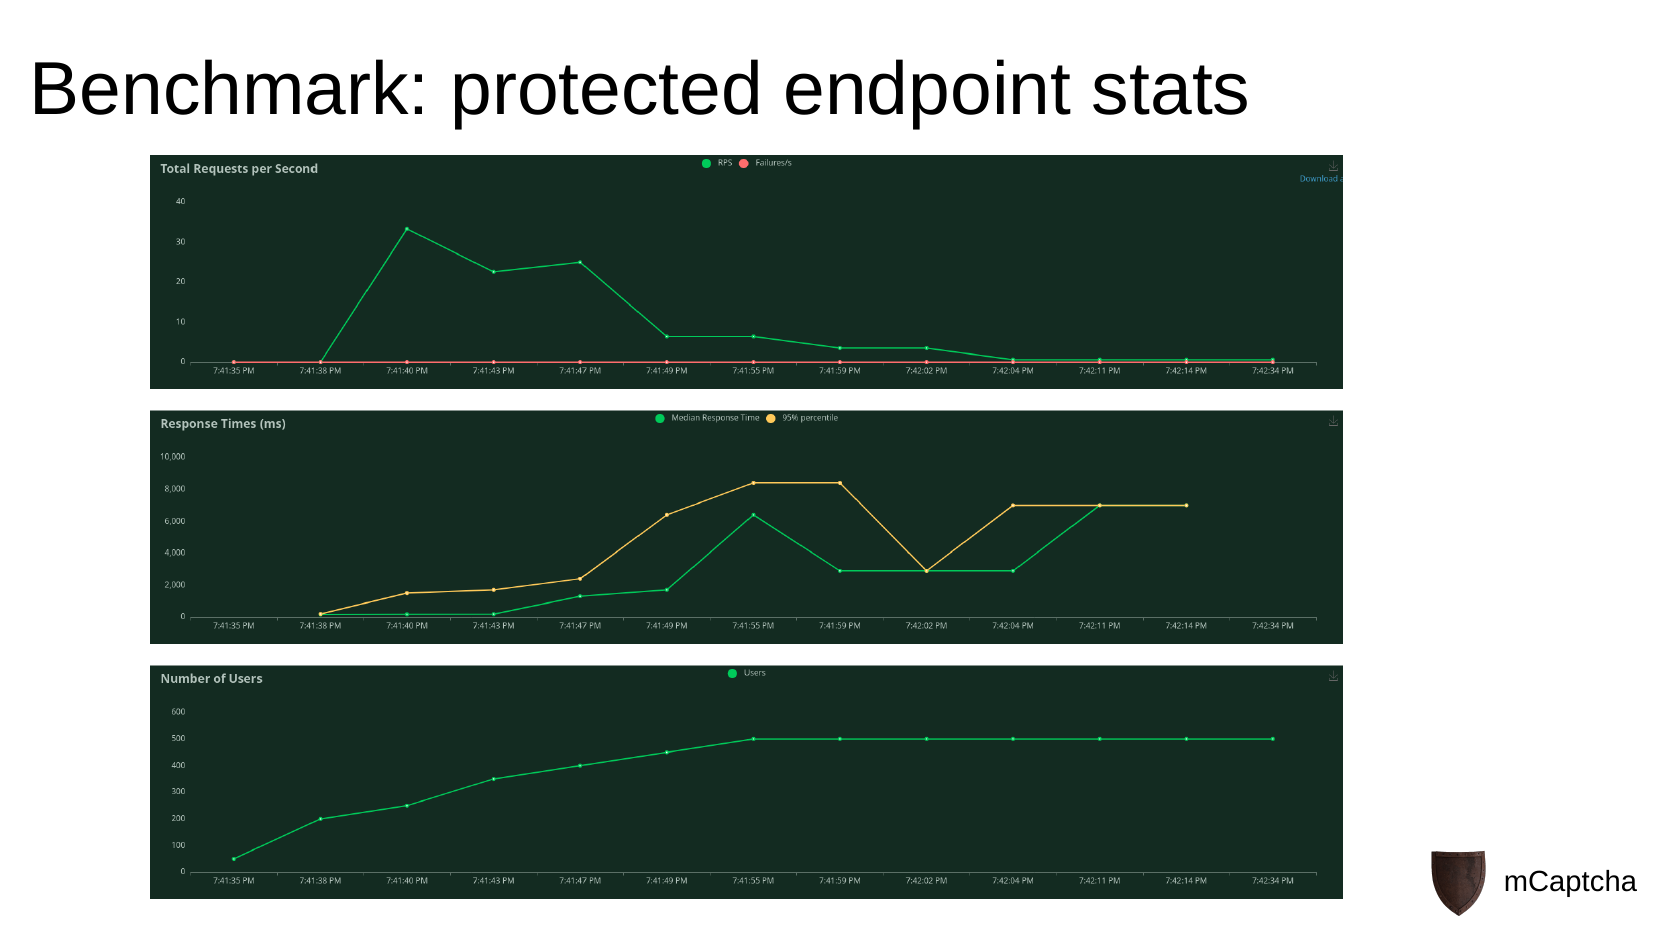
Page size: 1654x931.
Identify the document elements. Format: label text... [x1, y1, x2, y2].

picture [150, 155, 1344, 901]
title Benchmark: protected endpoint stats [29, 0, 1538, 260]
picture [1425, 846, 1493, 918]
text_box mCaptcha [1489, 857, 1654, 906]
